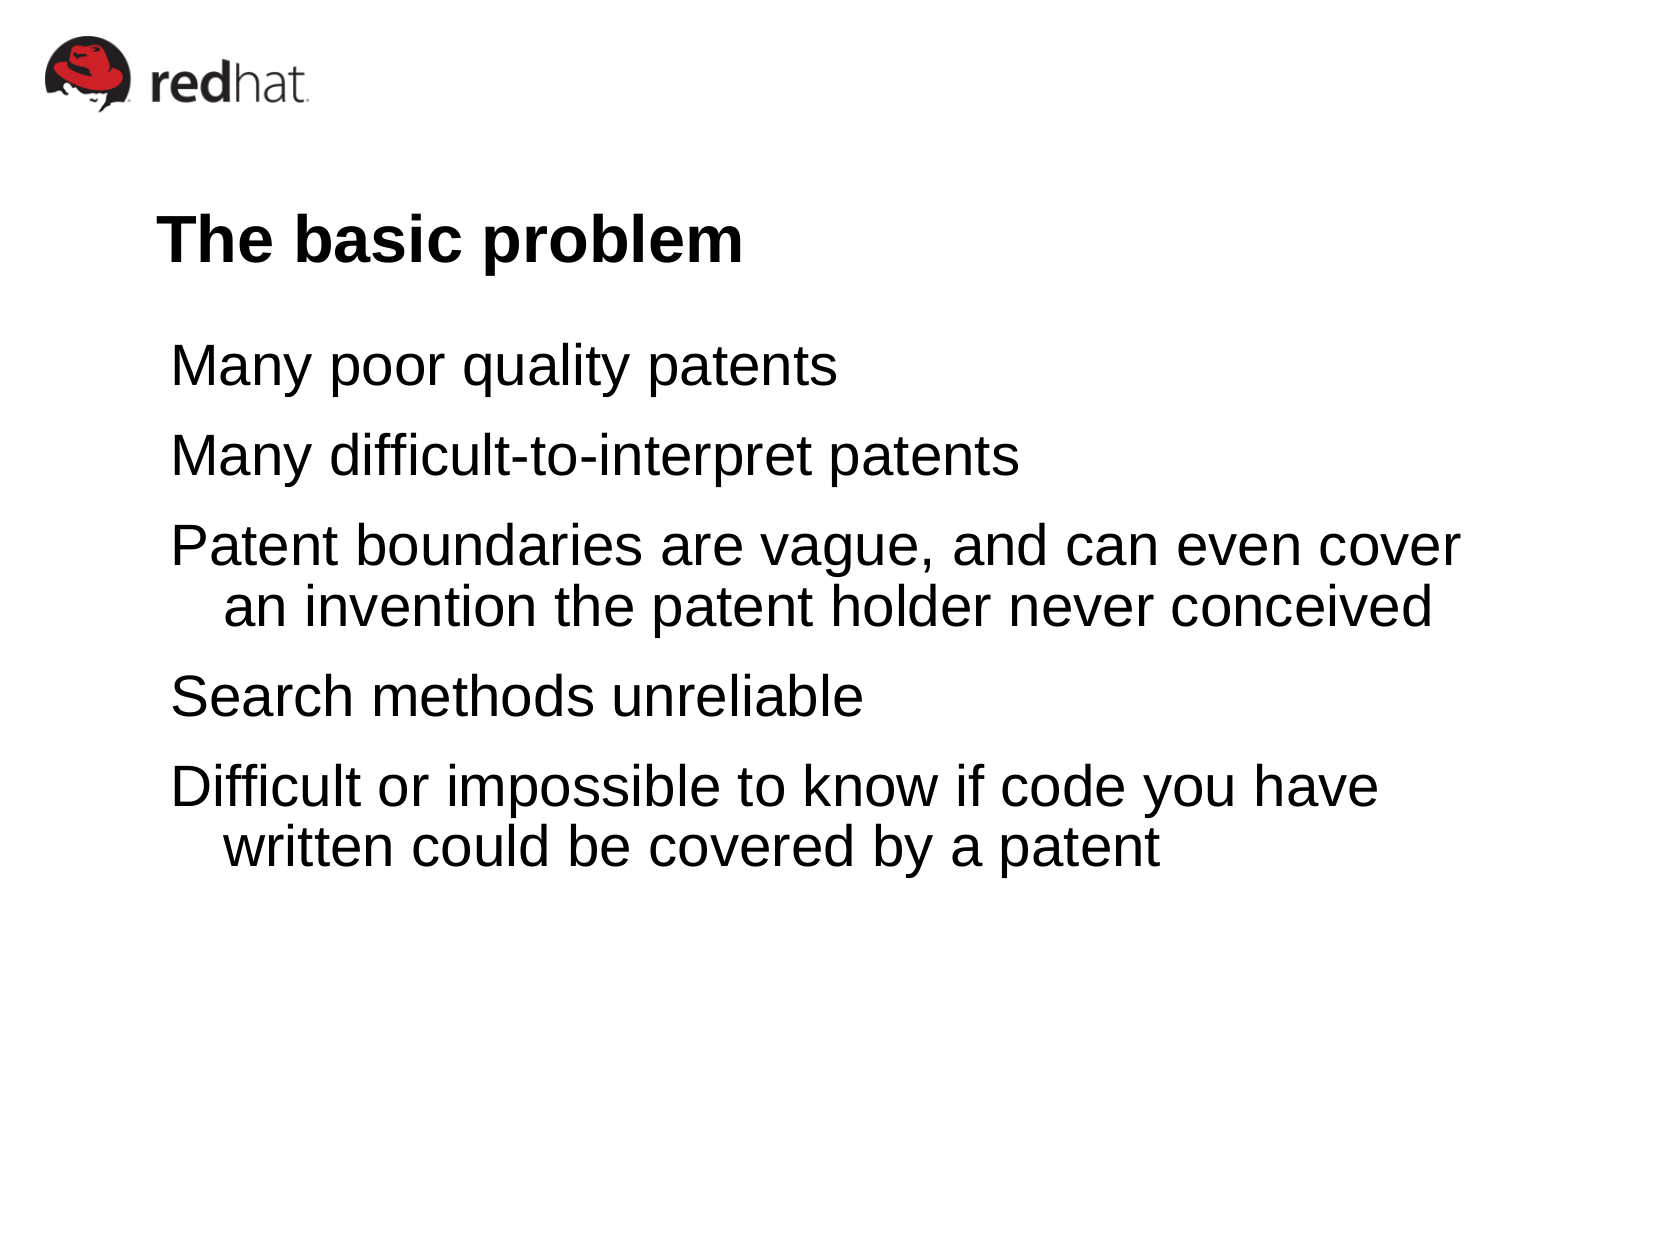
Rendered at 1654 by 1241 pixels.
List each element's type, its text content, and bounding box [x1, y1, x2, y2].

picture [45, 36, 309, 122]
list Many poor quality patents Many difficult-to-interpret patents Patent boundaries are vague, and can even cover an invention the patent holder never conceived Search methods unreliable Difficult or impossible to know if code you have written could be covered by a patent [152, 337, 1498, 1116]
title The basic problem [156, 204, 1502, 280]
